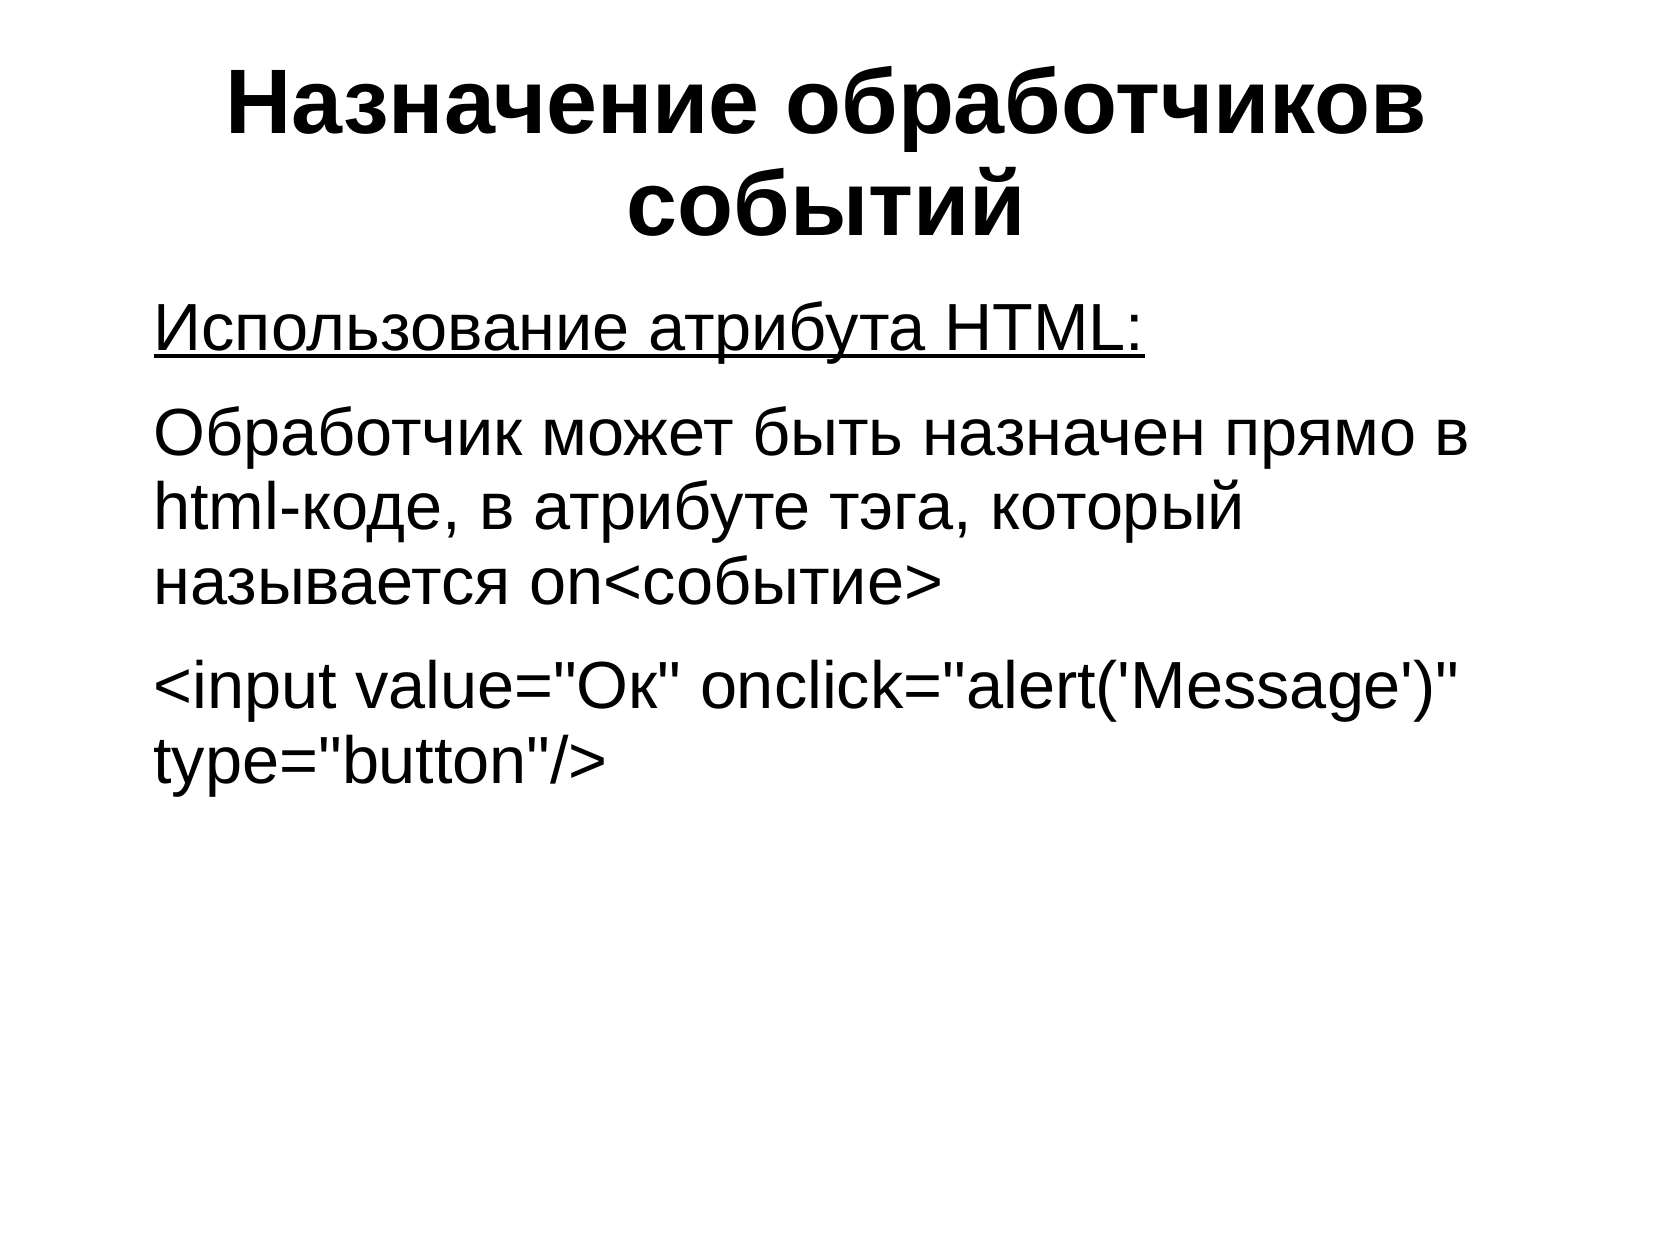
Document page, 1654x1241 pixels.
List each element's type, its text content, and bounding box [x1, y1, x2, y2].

title Назначение обработчиков событий [82, 49, 1571, 257]
list Использование атрибута HTML: Обработчик может быть назначен прямо в html-коде, в атрибуте тэга, который называется on<событие> <input value="Ок" onclick="alert('Message')" type="button"/> [82, 290, 1571, 1109]
